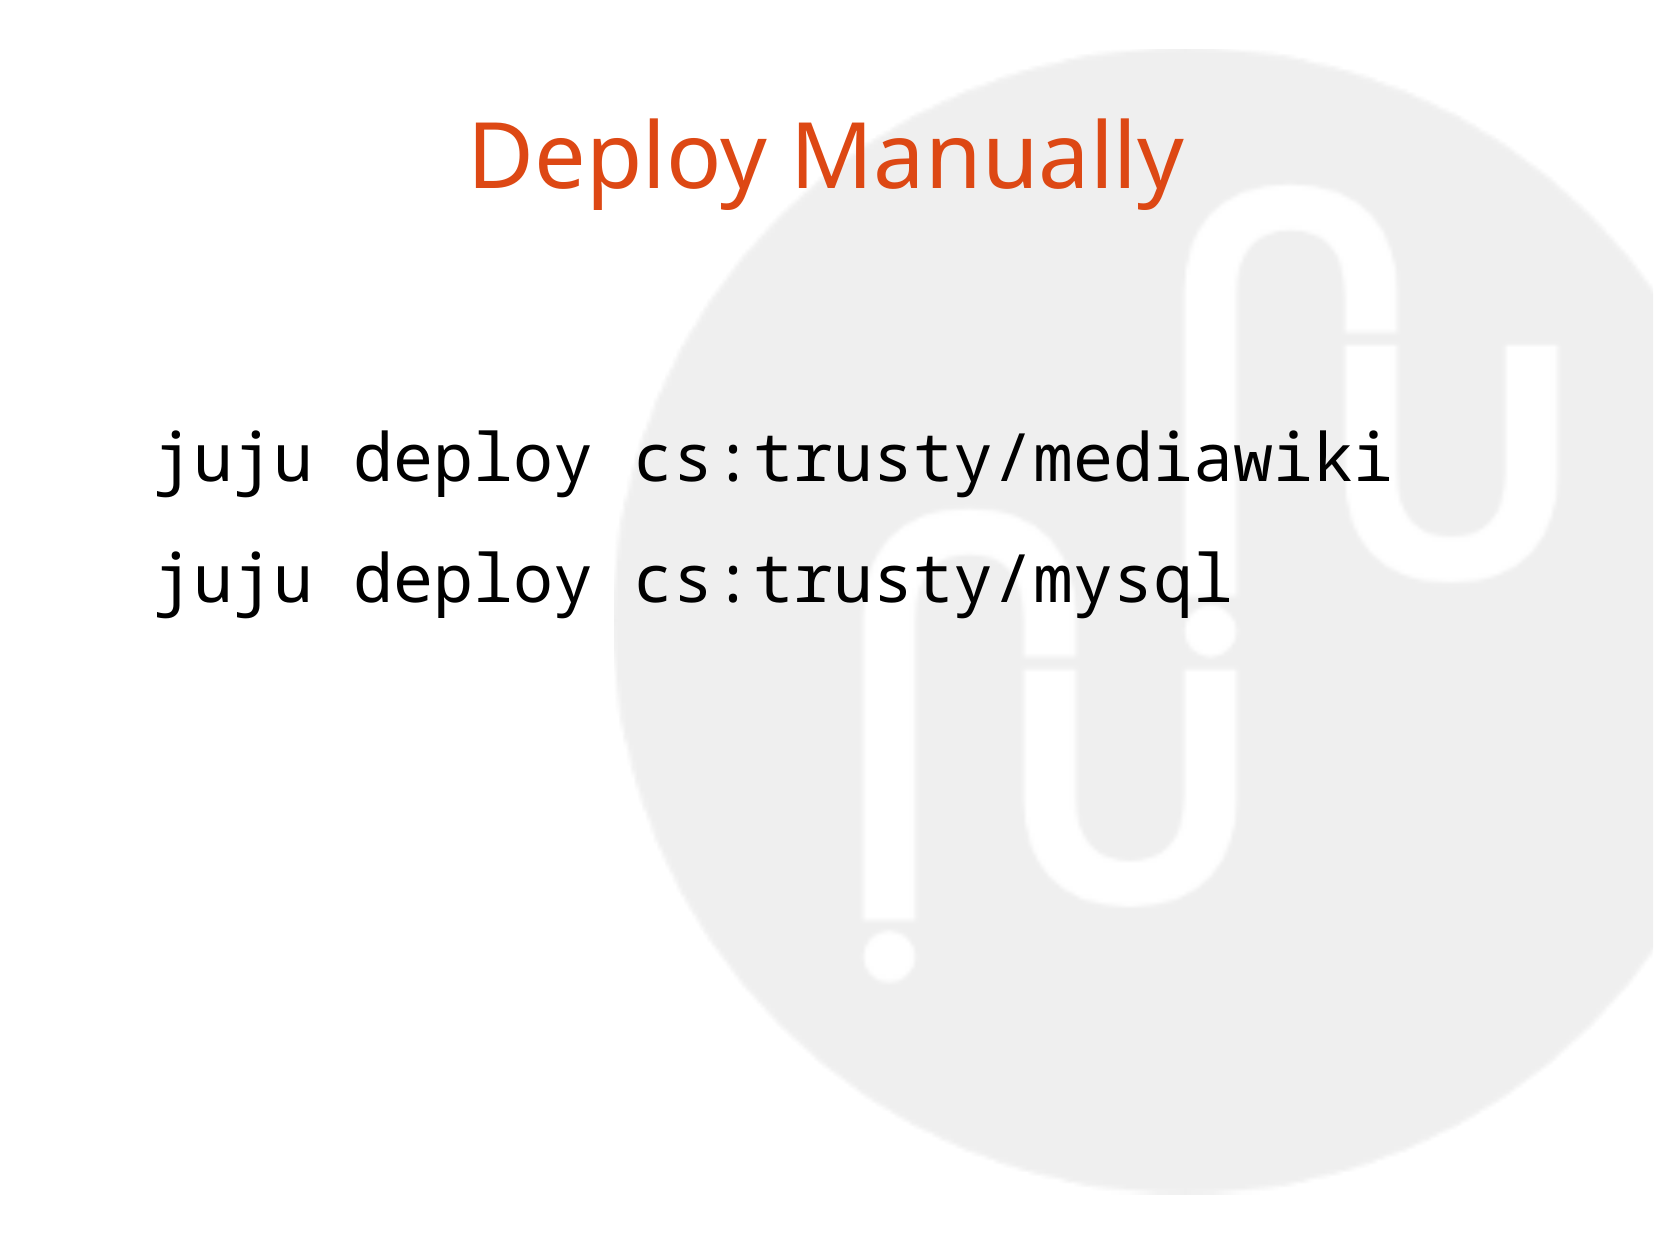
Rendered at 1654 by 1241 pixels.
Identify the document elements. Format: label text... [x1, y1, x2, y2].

list juju deploy cs:trusty/mediawiki juju deploy cs:trusty/mysql [82, 290, 1571, 1010]
title Deploy Manually [82, 49, 1571, 257]
picture [614, 49, 1654, 1195]
